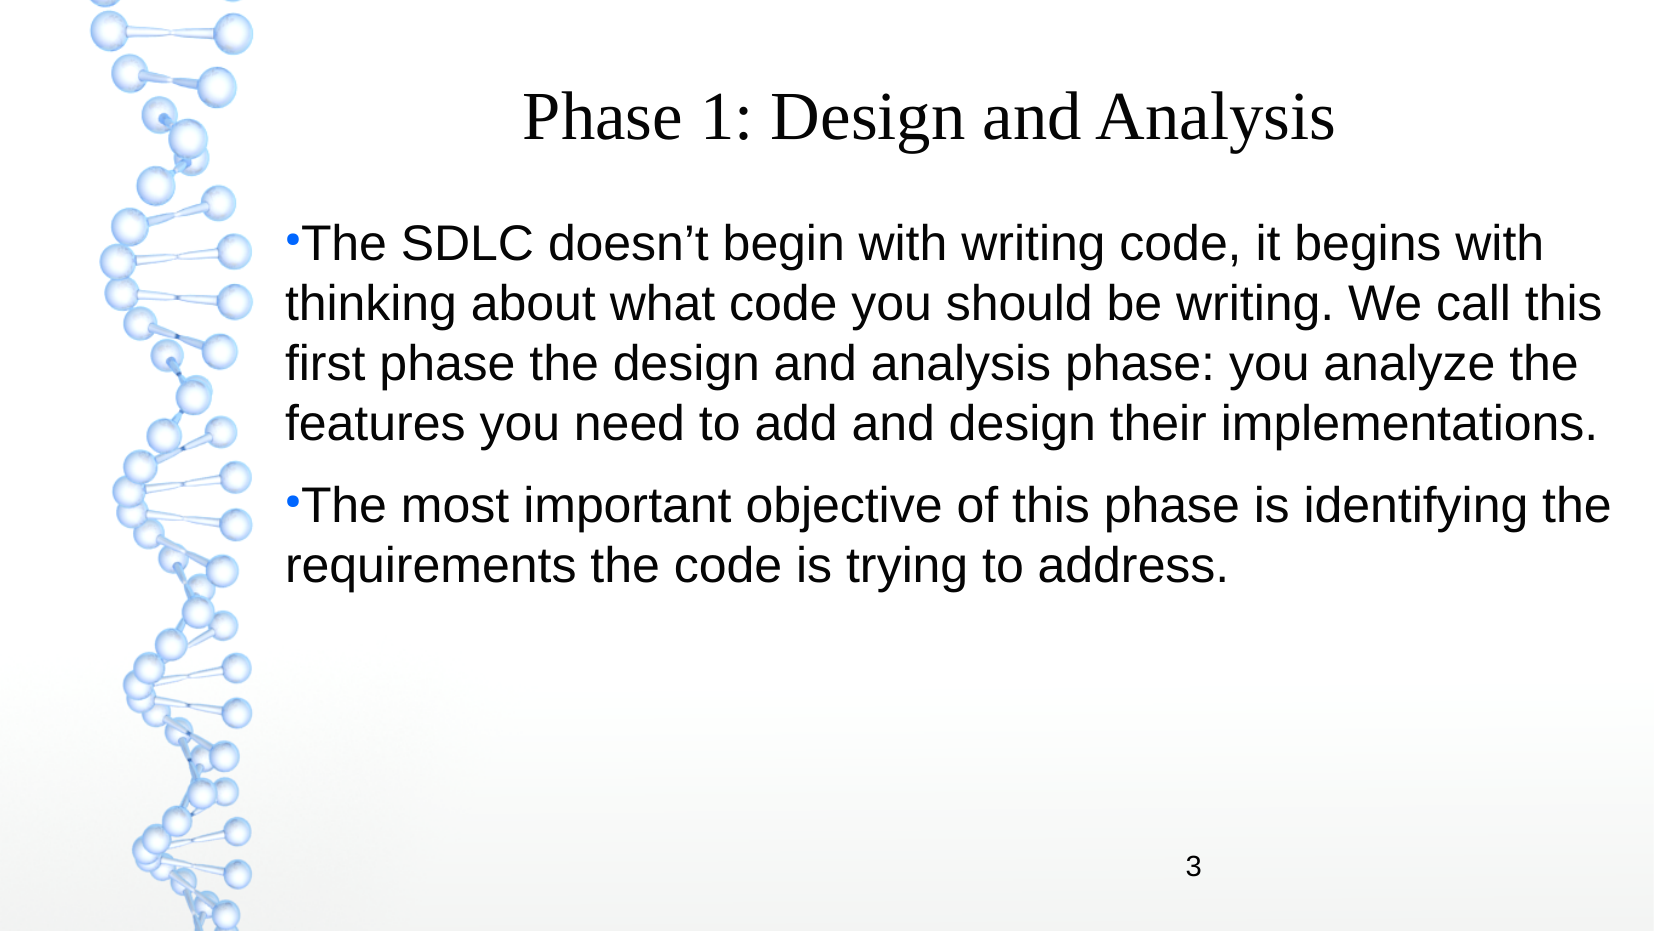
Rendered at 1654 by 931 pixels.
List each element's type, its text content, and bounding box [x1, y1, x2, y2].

list The SDLC doesn’t begin with writing code, it begins with thinking about what code you should be writing. We call this first phase the design and analysis phase: you analyze the features you need to add and design their implementations. The most important objective of this phase is identifying the requirements the code is trying to address. [285, 210, 1614, 751]
title Phase 1: Design and Analysis [265, 35, 1595, 189]
text_box [1185, 847, 1571, 912]
